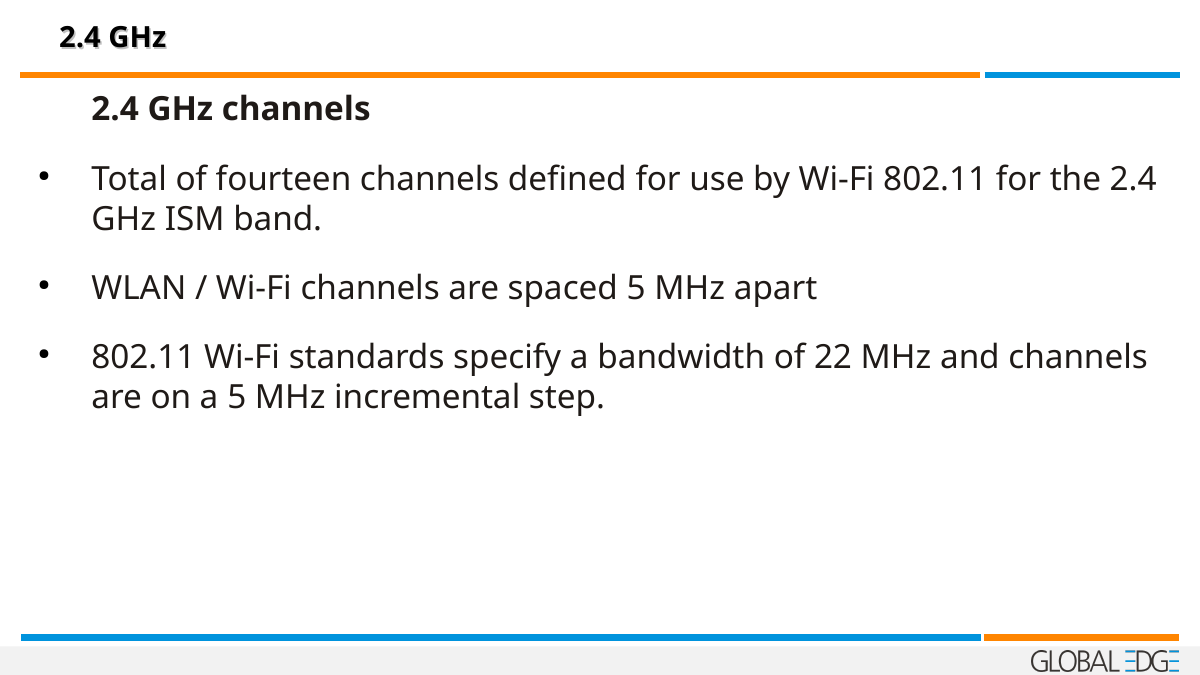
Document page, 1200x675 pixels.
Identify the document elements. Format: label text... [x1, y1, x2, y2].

picture [1031, 650, 1179, 672]
list 2.4 GHz channels Total of fourteen channels defined for use by Wi-Fi 802.11 for the 2.4 GHz ISM band. WLAN / Wi-Fi channels are spaced 5 MHz apart 802.11 Wi-Fi standards specify a bandwidth of 22 MHz and channels are on a 5 MHz incremental step. [20, 87, 1179, 628]
title 2.4 GHz [12, 9, 1088, 63]
